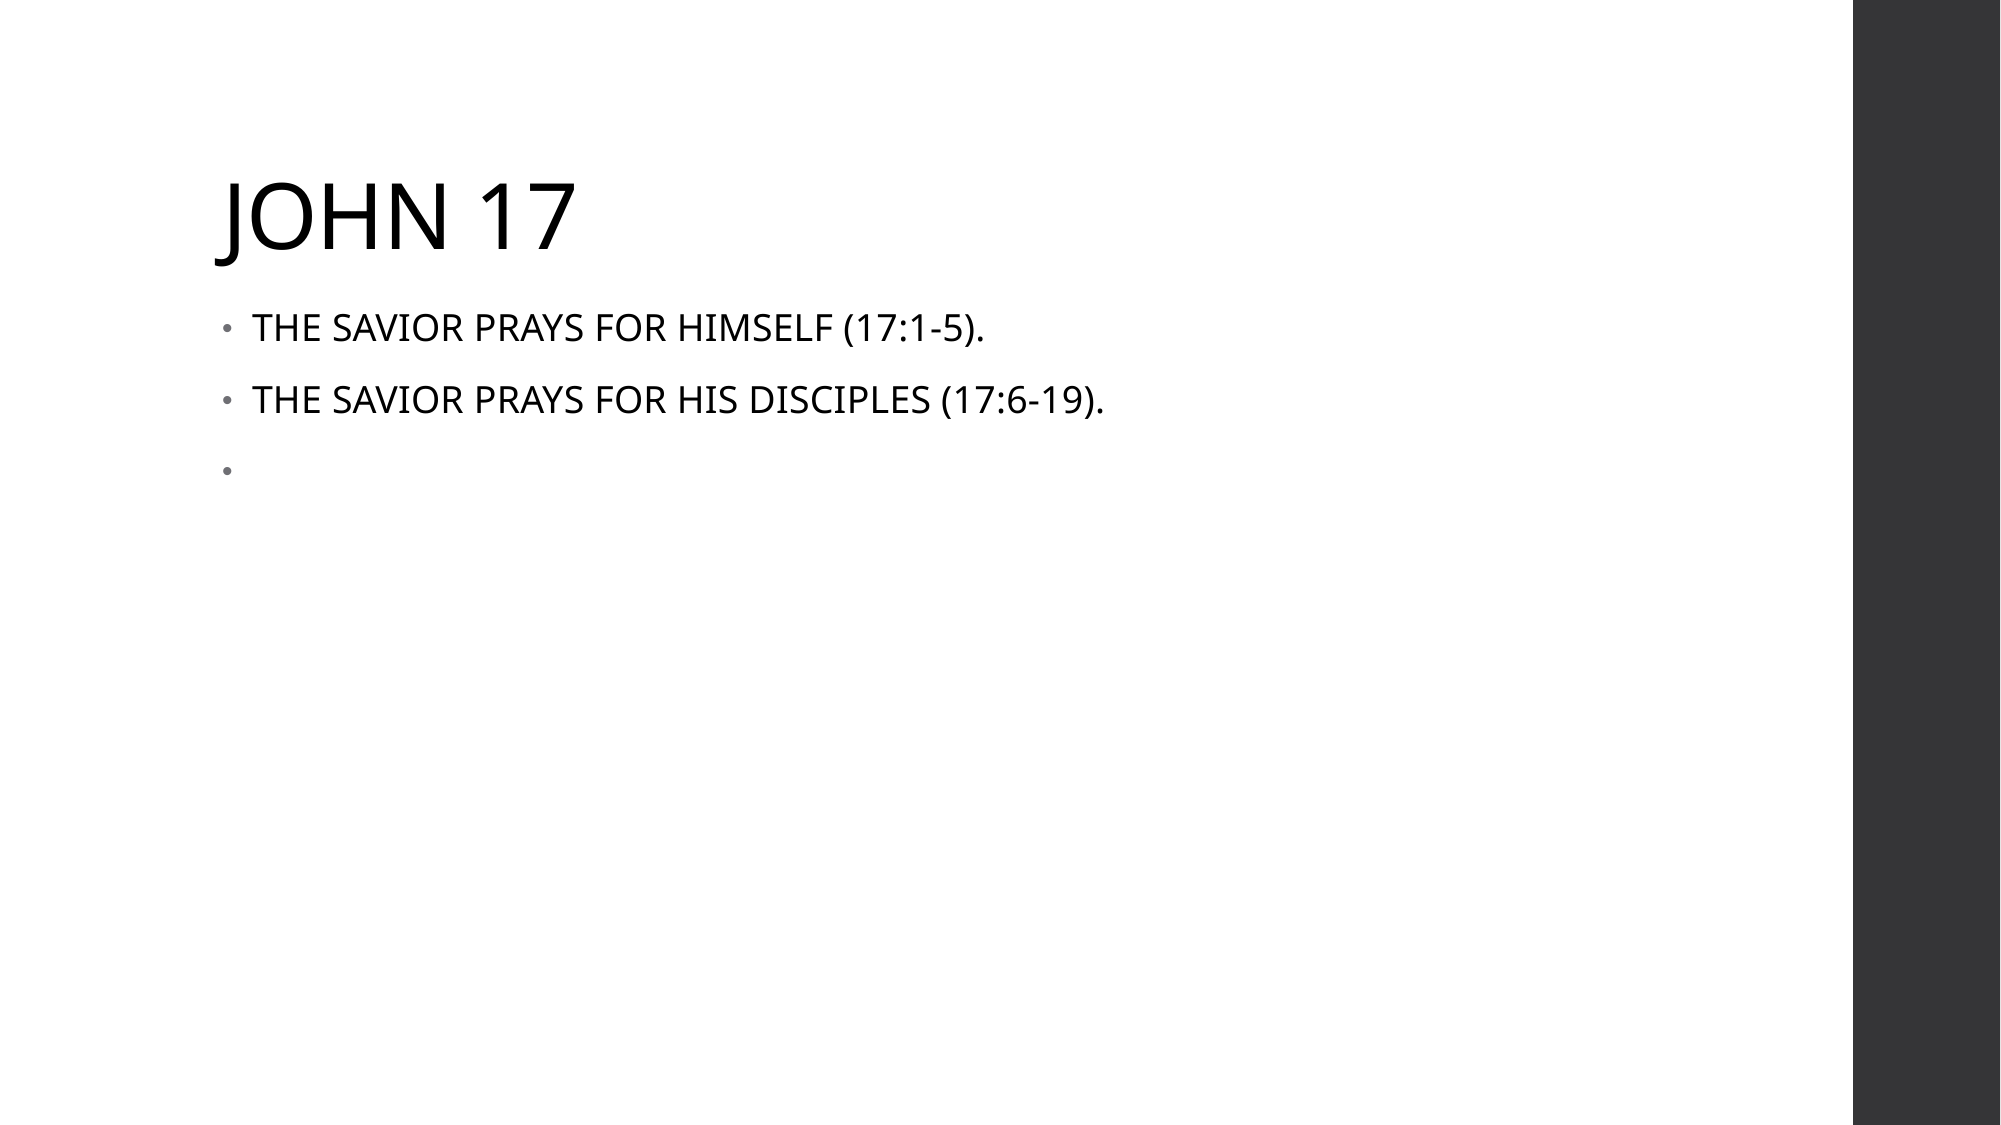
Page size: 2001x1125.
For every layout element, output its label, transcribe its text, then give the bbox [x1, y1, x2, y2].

list THE SAVIOR PRAYS FOR HIMSELF (17:1-5). THE SAVIOR PRAYS FOR HIS DISCIPLES (17:6-19). [206, 299, 1617, 1014]
title JOHN 17 [206, 60, 1797, 278]
